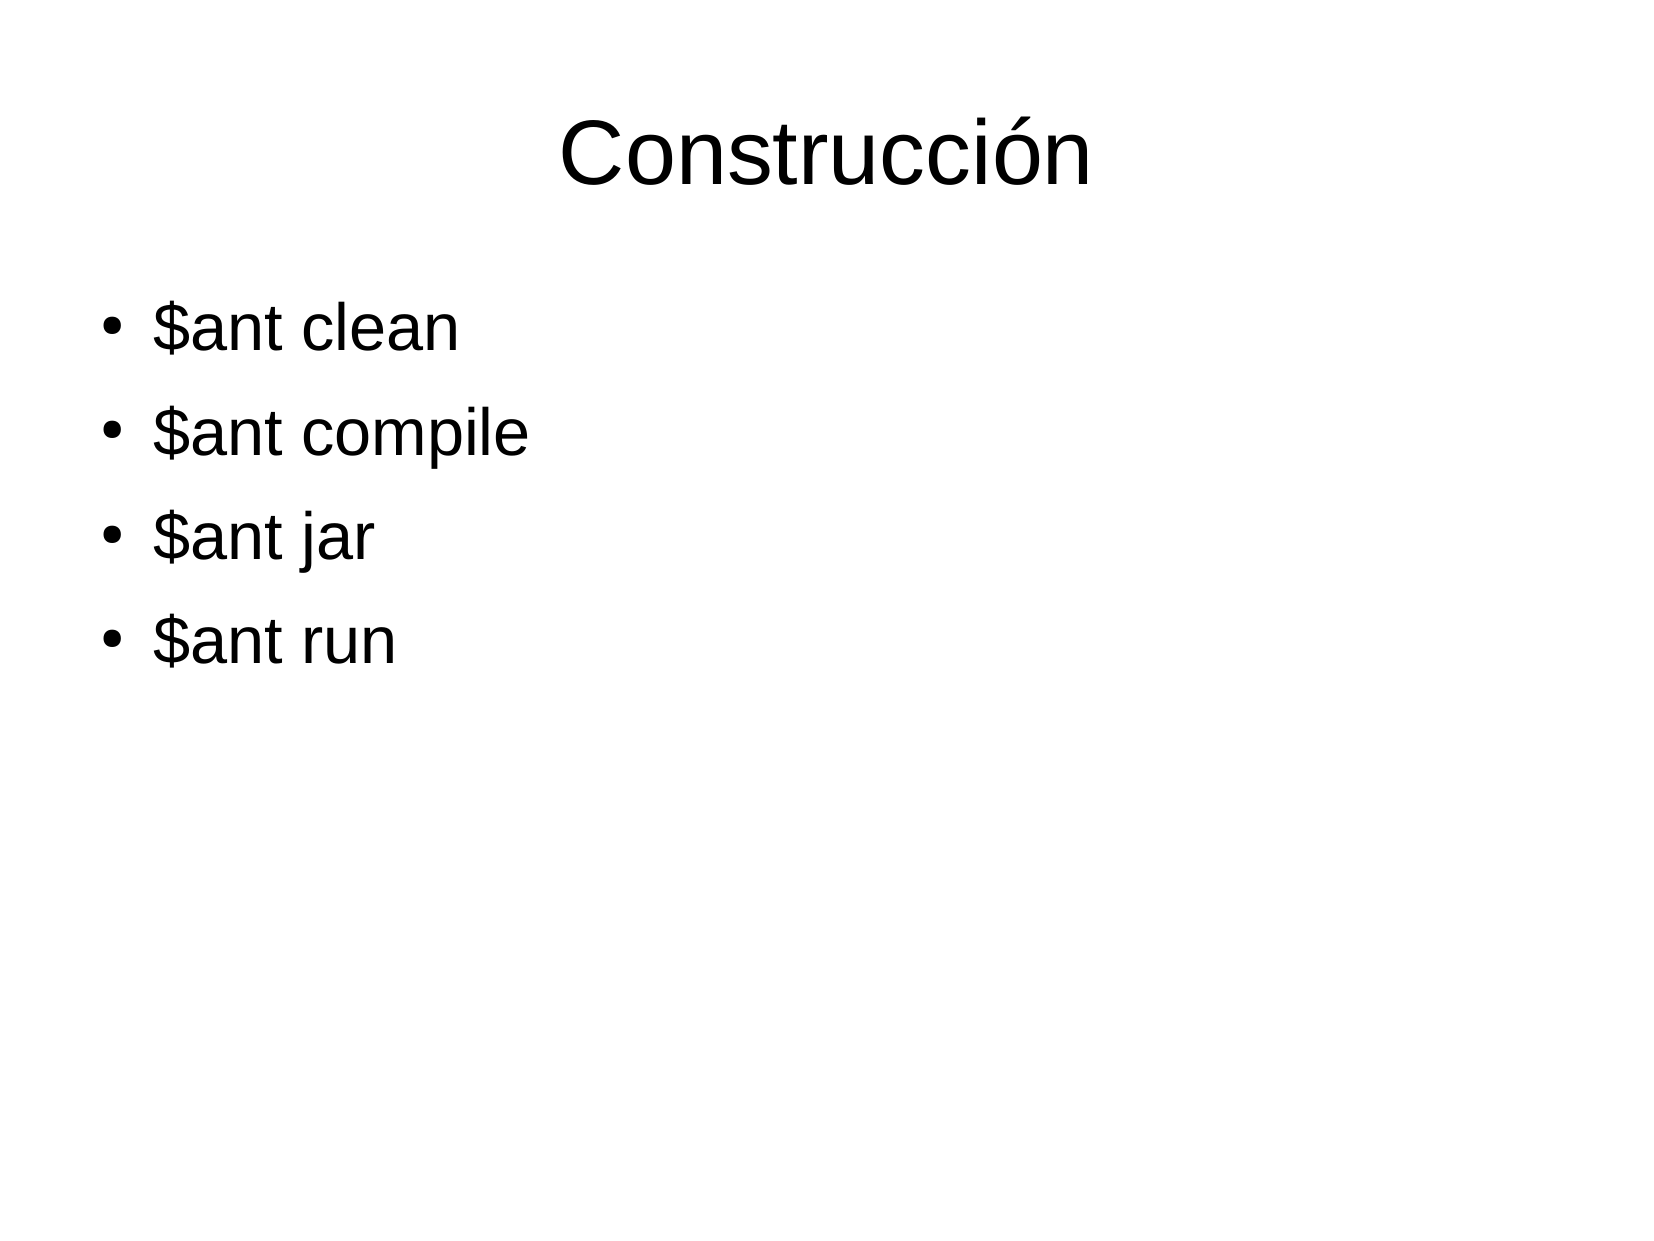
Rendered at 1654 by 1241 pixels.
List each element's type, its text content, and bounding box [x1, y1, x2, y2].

list $ant clean $ant compile $ant jar $ant run [82, 290, 1571, 1010]
title Construcción [82, 49, 1571, 257]
